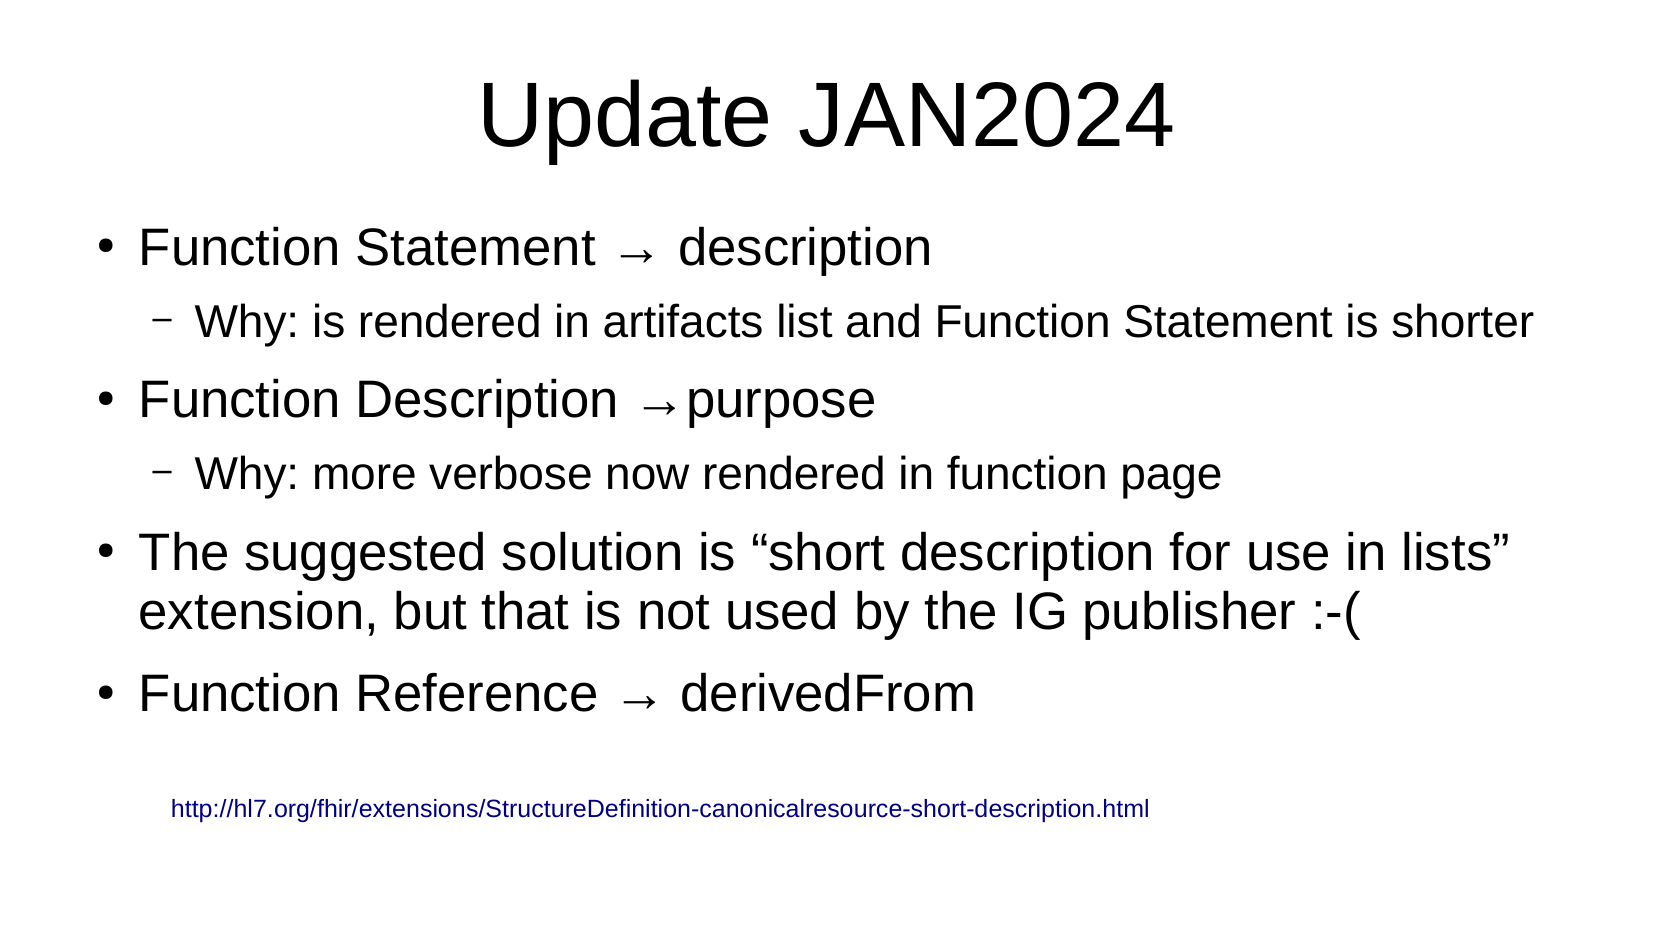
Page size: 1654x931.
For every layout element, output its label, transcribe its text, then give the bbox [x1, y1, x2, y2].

text_box http://hl7.org/fhir/extensions/StructureDefinition-canonicalresource-short-description.html [156, 787, 1651, 887]
list Function Statement → description Why: is rendered in artifacts list and Function Statement is shorter Function Description →purpose Why: more verbose now rendered in function page The suggested solution is “short description for use in lists” extension, but that is not used by the IG publisher :-( Function Reference → derivedFrom [82, 217, 1571, 758]
title Update JAN2024 [82, 37, 1571, 193]
